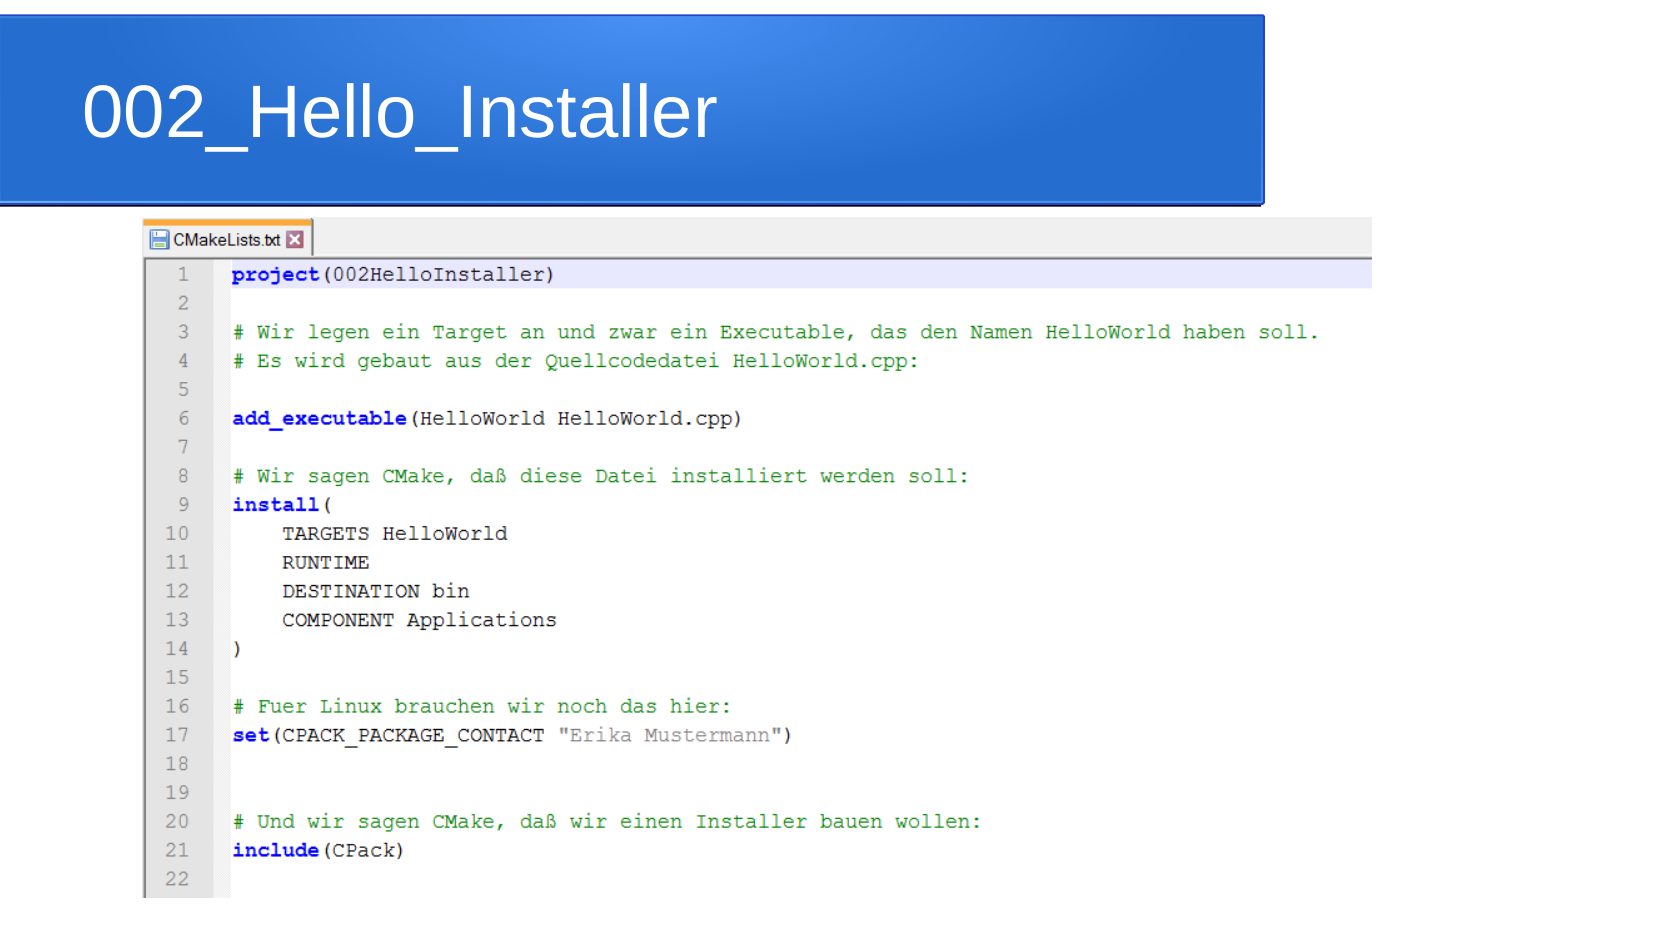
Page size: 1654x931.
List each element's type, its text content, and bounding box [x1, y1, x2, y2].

picture [141, 217, 1372, 898]
title 002_Hello_Installer [82, 35, 1235, 189]
